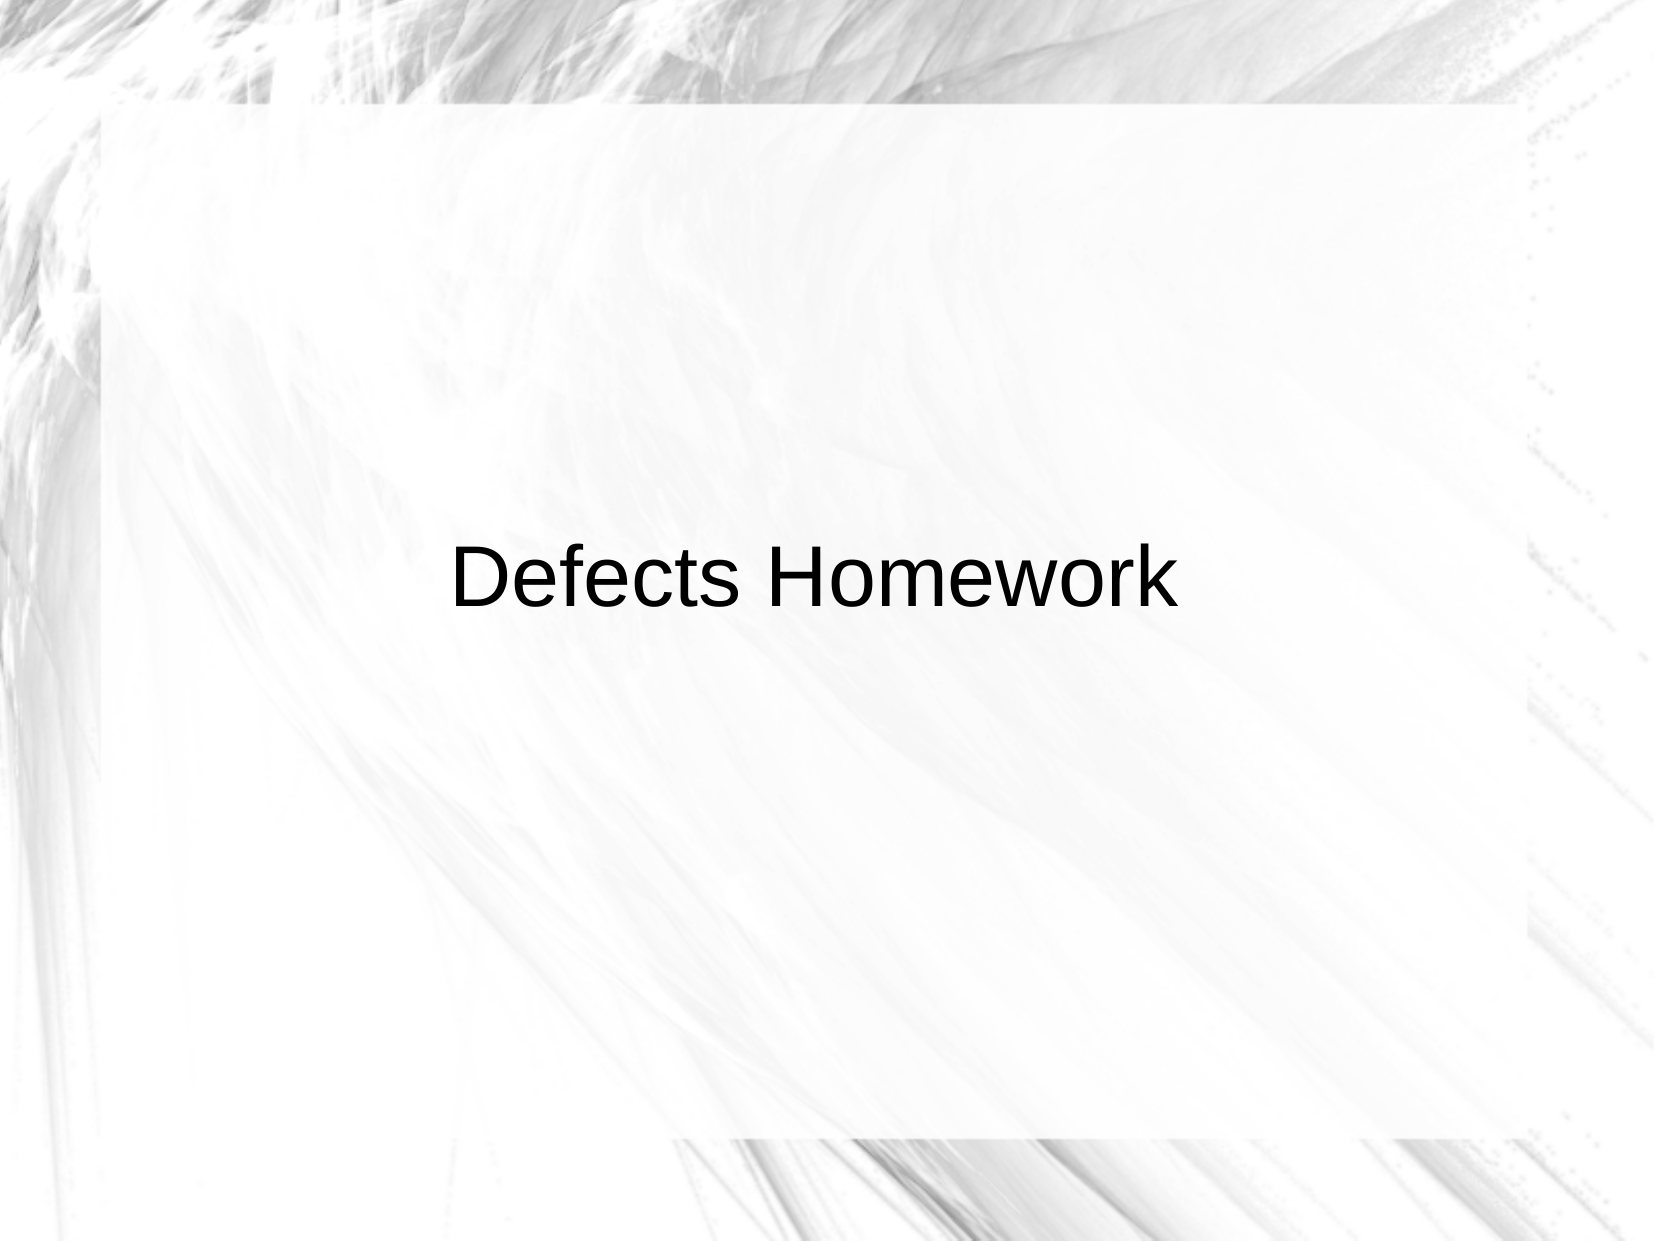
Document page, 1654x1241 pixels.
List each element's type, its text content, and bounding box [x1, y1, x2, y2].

title Defects Homework [120, 492, 1508, 661]
picture [0, 0, 1654, 1241]
